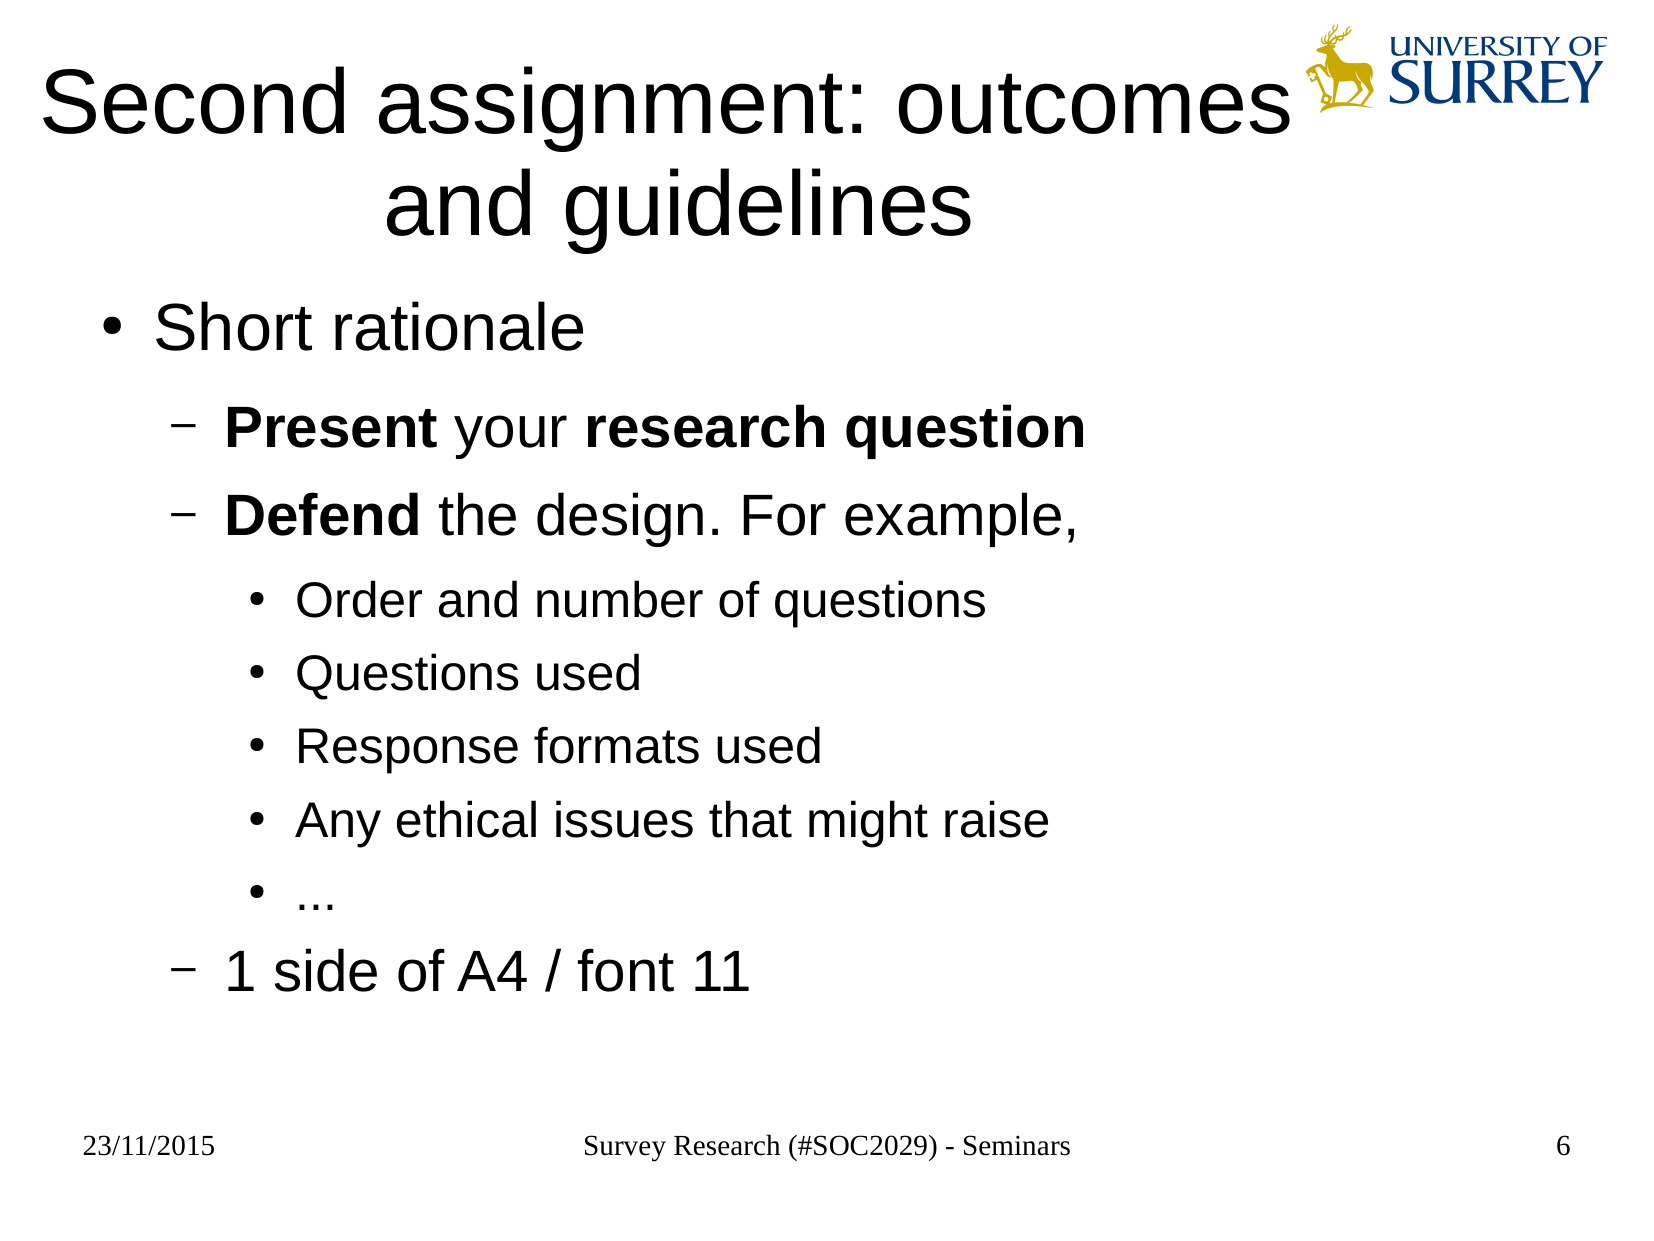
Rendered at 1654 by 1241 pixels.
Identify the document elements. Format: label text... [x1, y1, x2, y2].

list Short rationale Present your research question Defend the design. For example, Order and number of questions Questions used Response formats used Any ethical issues that might raise ... 1 side of A4 / font 11 [82, 290, 1571, 1010]
picture [1306, 23, 1607, 113]
title Second assignment: outcomes and guidelines [35, 49, 1300, 257]
